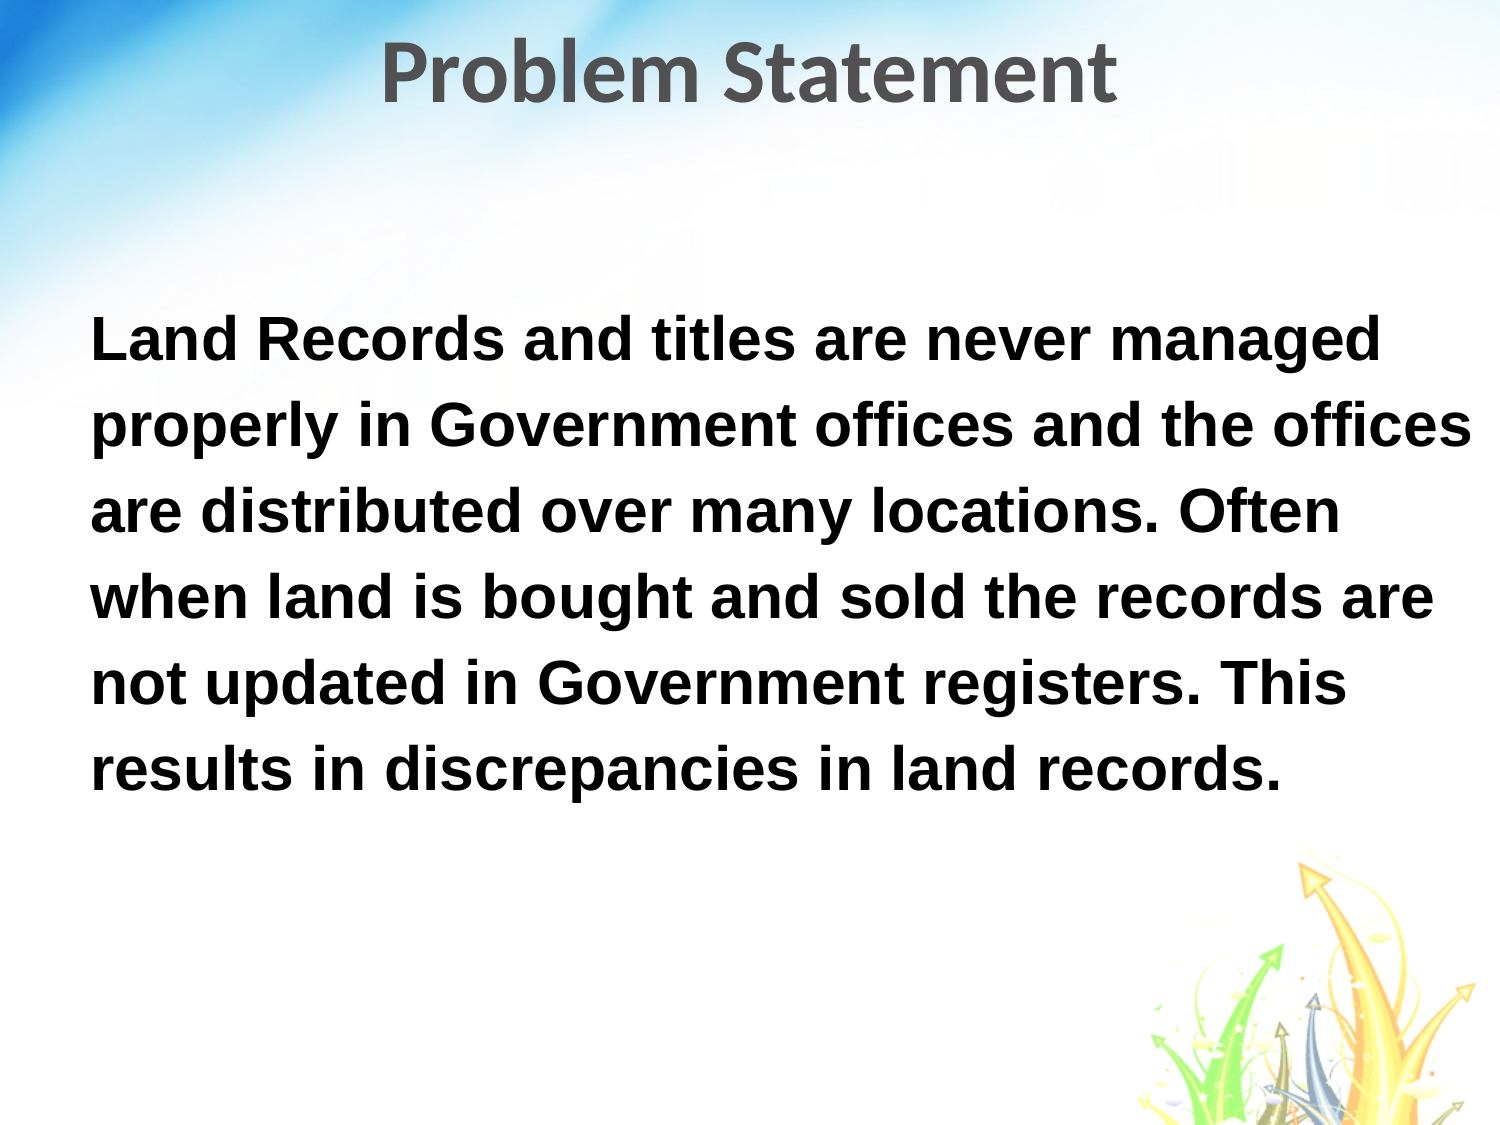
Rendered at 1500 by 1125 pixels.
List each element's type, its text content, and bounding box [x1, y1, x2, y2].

picture [1136, 845, 1477, 1125]
picture [0, 0, 1500, 409]
title Problem Statement [75, 0, 1425, 160]
text_box Land Records and titles are never managed properly in Government offices and the offices are distributed over many locations. Often when land is bought and sold the records are not updated in Government registers. This results in discrepancies in land records. [74, 278, 1500, 818]
